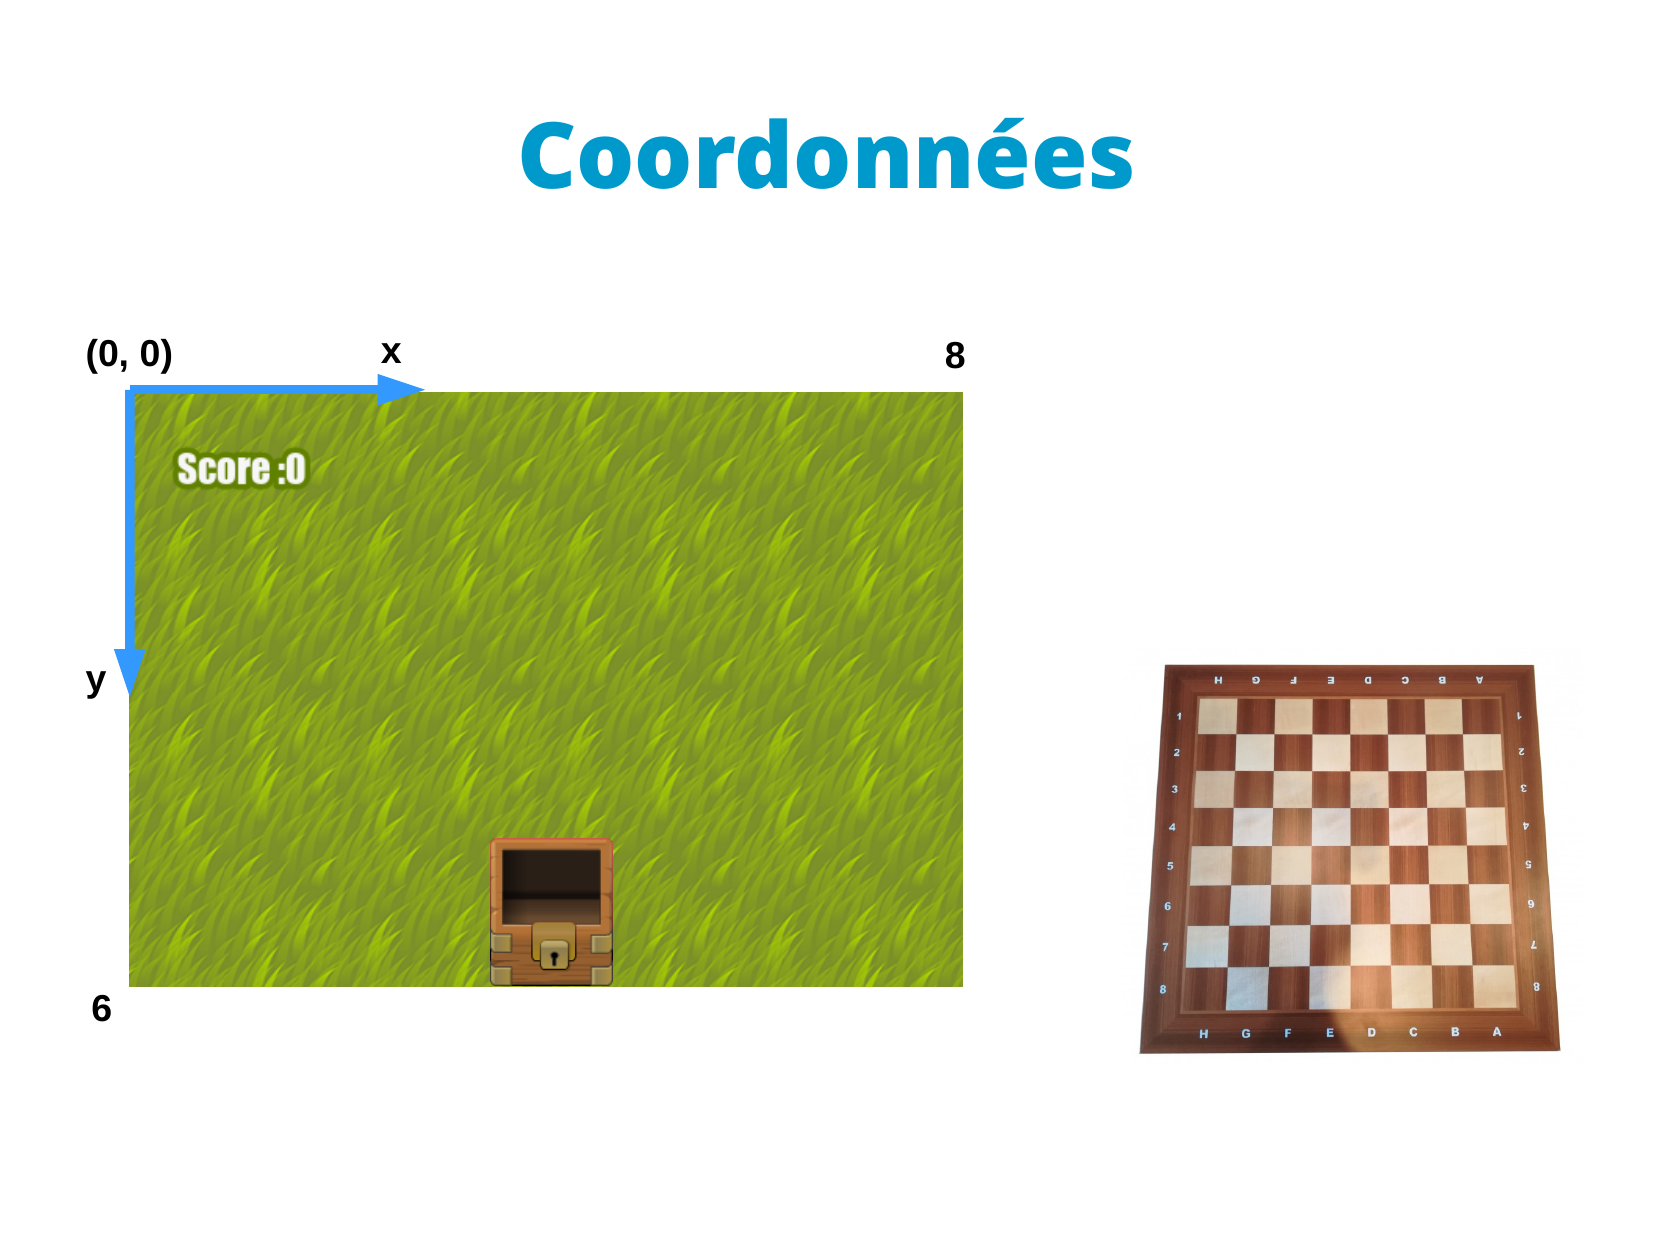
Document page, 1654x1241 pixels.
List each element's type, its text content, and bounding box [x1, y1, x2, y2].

text_box 8 [720, 327, 981, 385]
picture [1123, 625, 1583, 1085]
title Coordonnées [82, 49, 1571, 257]
text_box x [366, 321, 414, 405]
text_box (0, 0) [70, 324, 189, 384]
text_box 6 [76, 980, 172, 1040]
picture [129, 392, 963, 987]
text_box y [70, 649, 119, 733]
